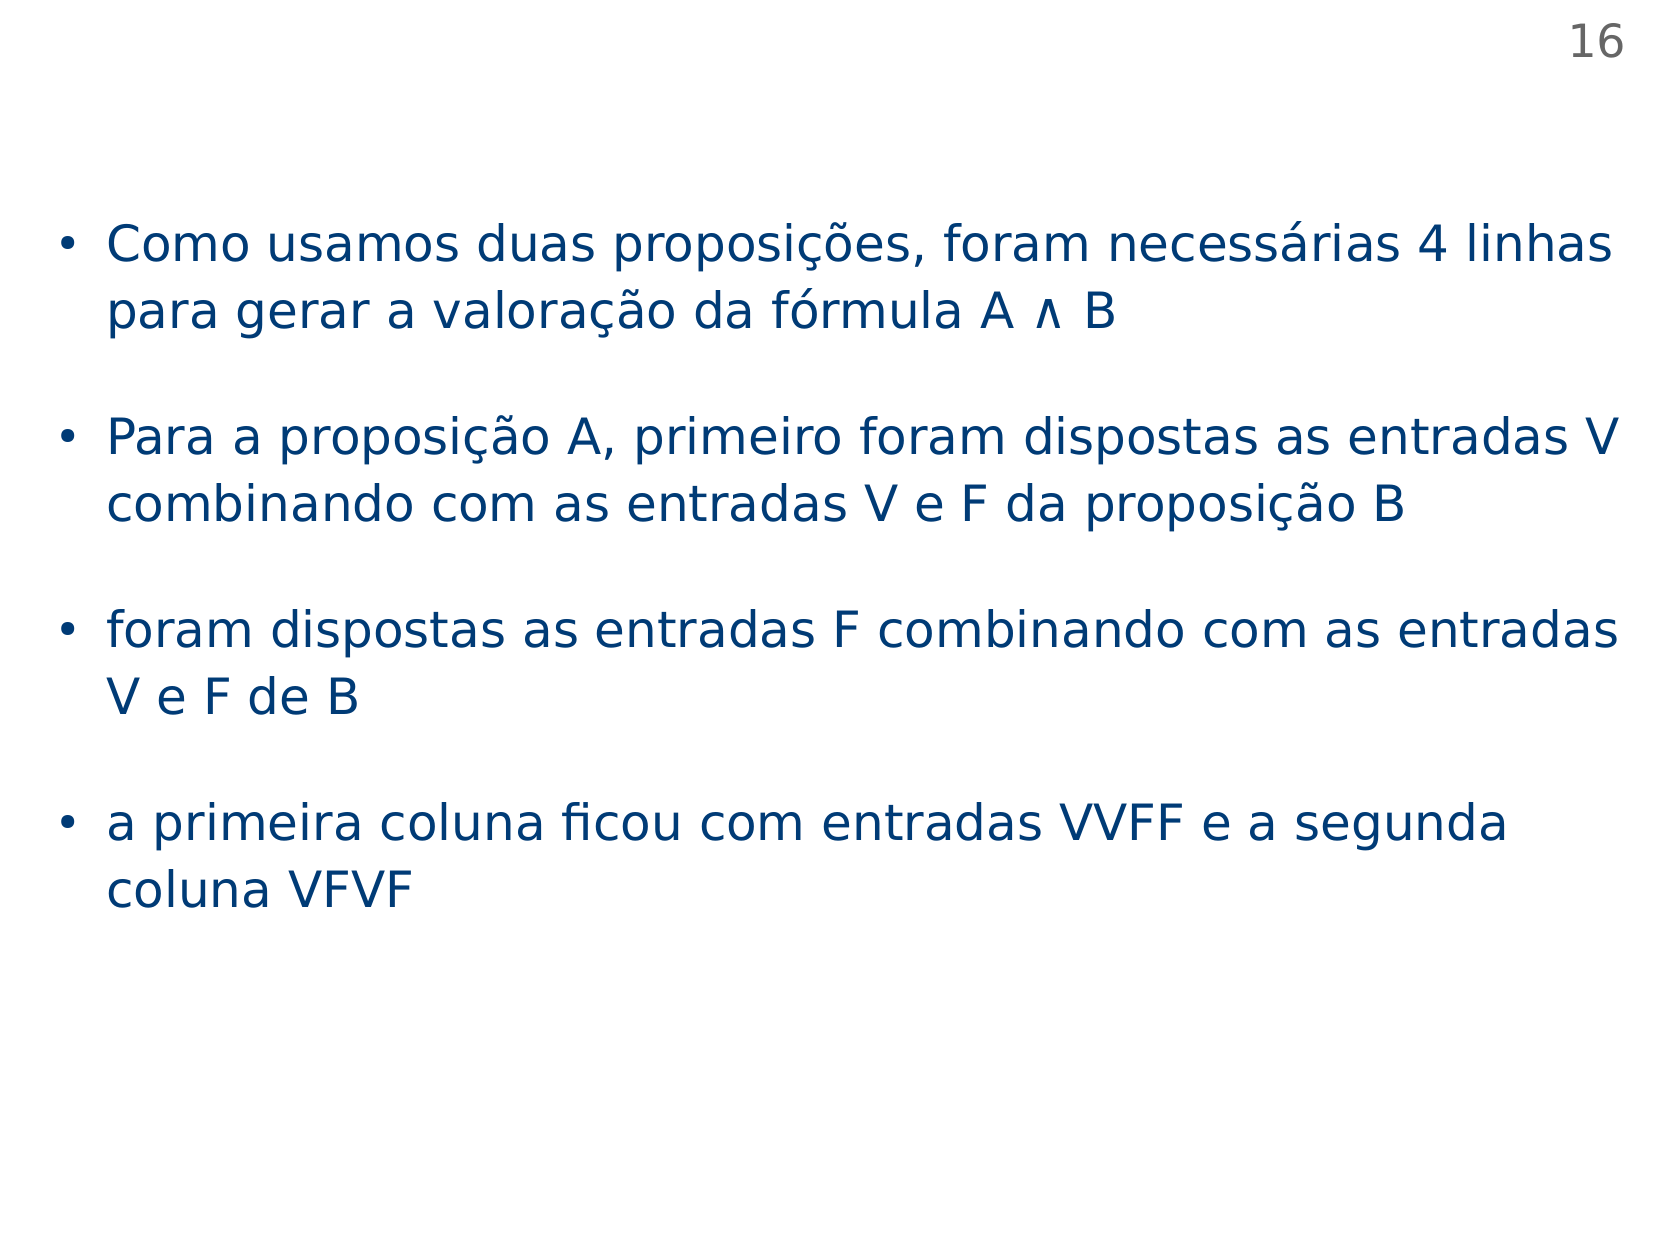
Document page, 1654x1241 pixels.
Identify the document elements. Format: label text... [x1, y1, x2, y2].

list Como usamos duas proposições, foram necessárias 4 linhas para gerar a valoração da fórmula A ∧ B Para a proposição A, primeiro foram dispostas as entradas V combinando com as entradas V e F da proposição B foram dispostas as entradas F combinando com as entradas V e F de B a primeira coluna ficou com entradas VVFF e a segunda coluna VFVF [59, 206, 1625, 1211]
